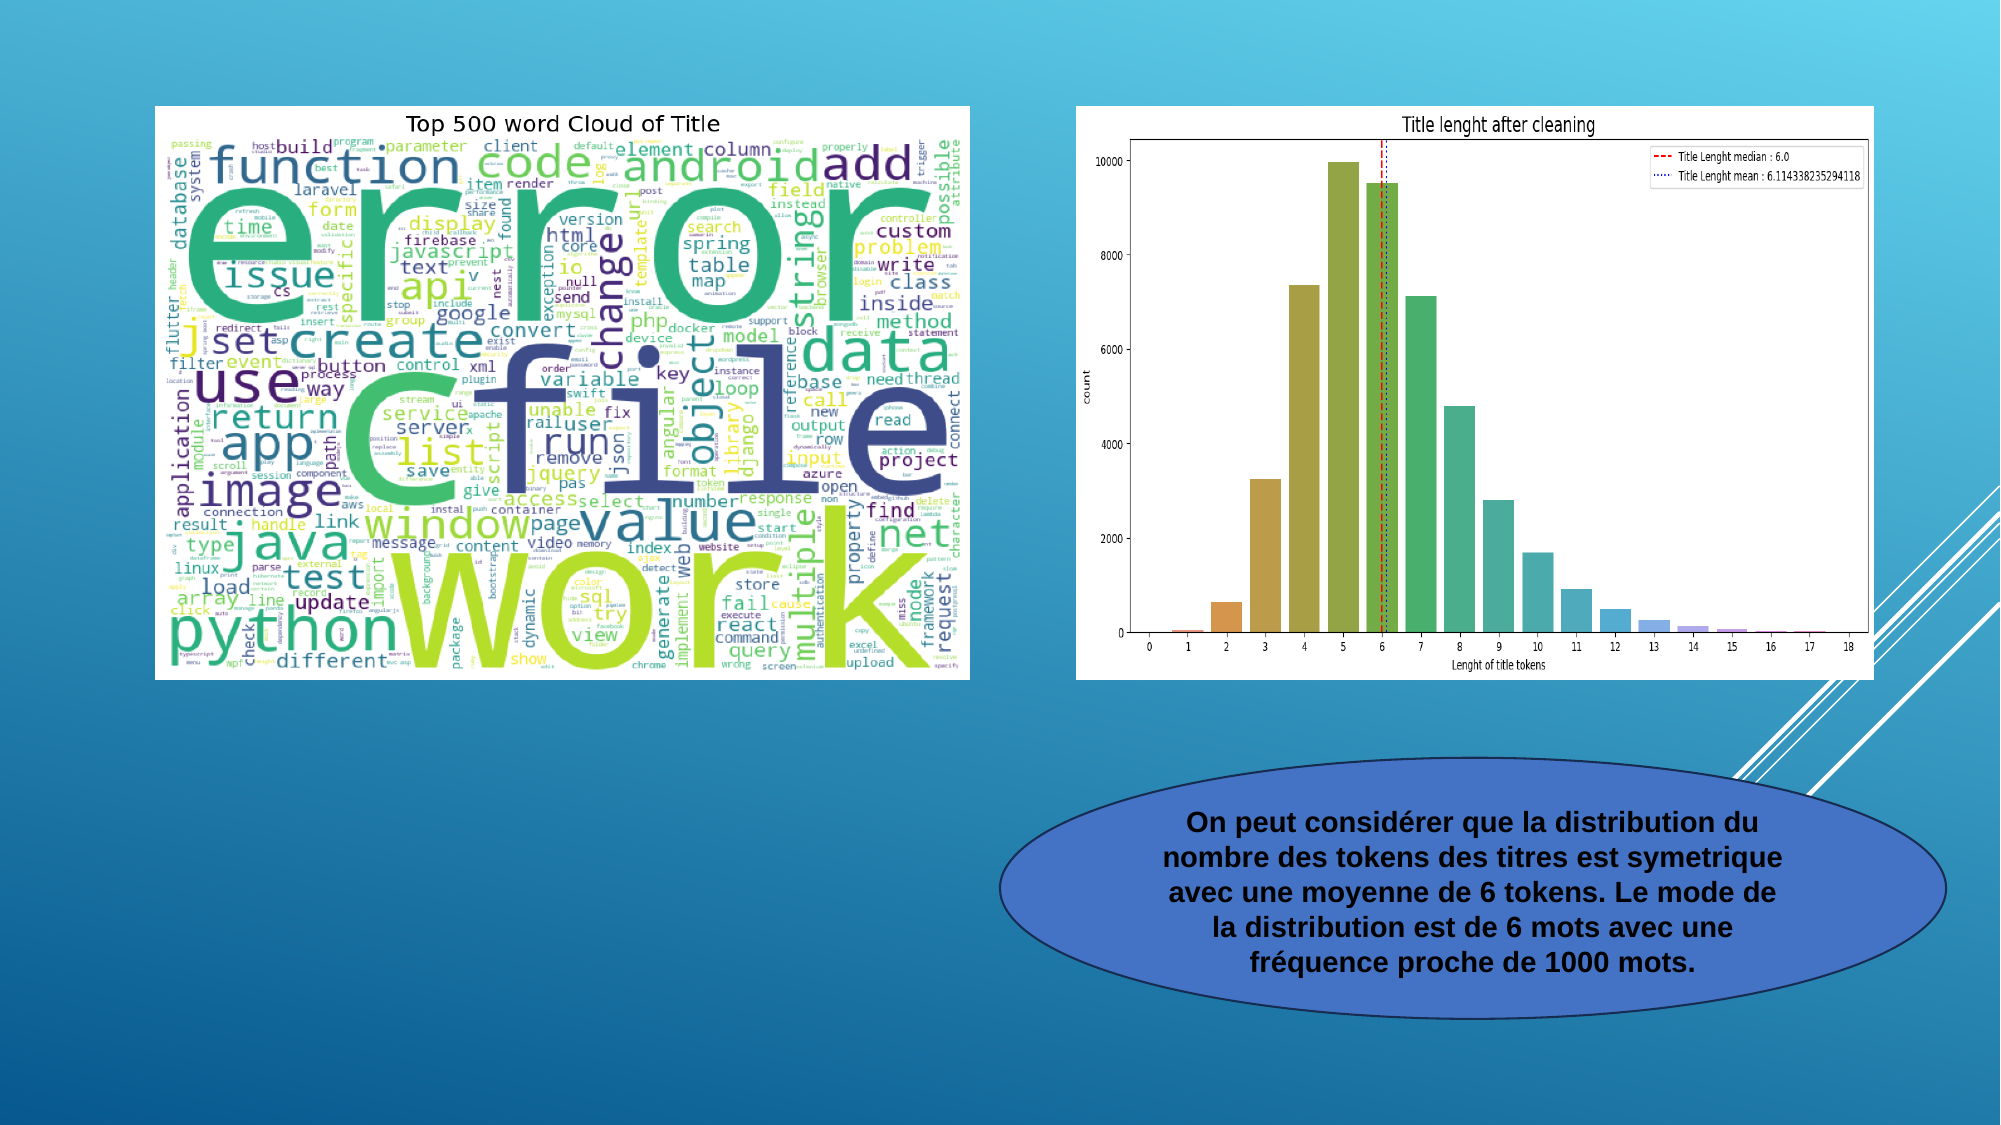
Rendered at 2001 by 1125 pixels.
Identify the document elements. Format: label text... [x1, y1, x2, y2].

picture [155, 106, 970, 680]
picture [1076, 106, 1874, 680]
text_box [1700, 952, 1888, 1026]
text_box On peut considérer que la distribution du nombre des tokens des titres est symetrique avec une moyenne de 6 tokens. Le mode de la distribution est de 6 mots avec une fréquence proche de 1000 mots. [999, 757, 1947, 1019]
